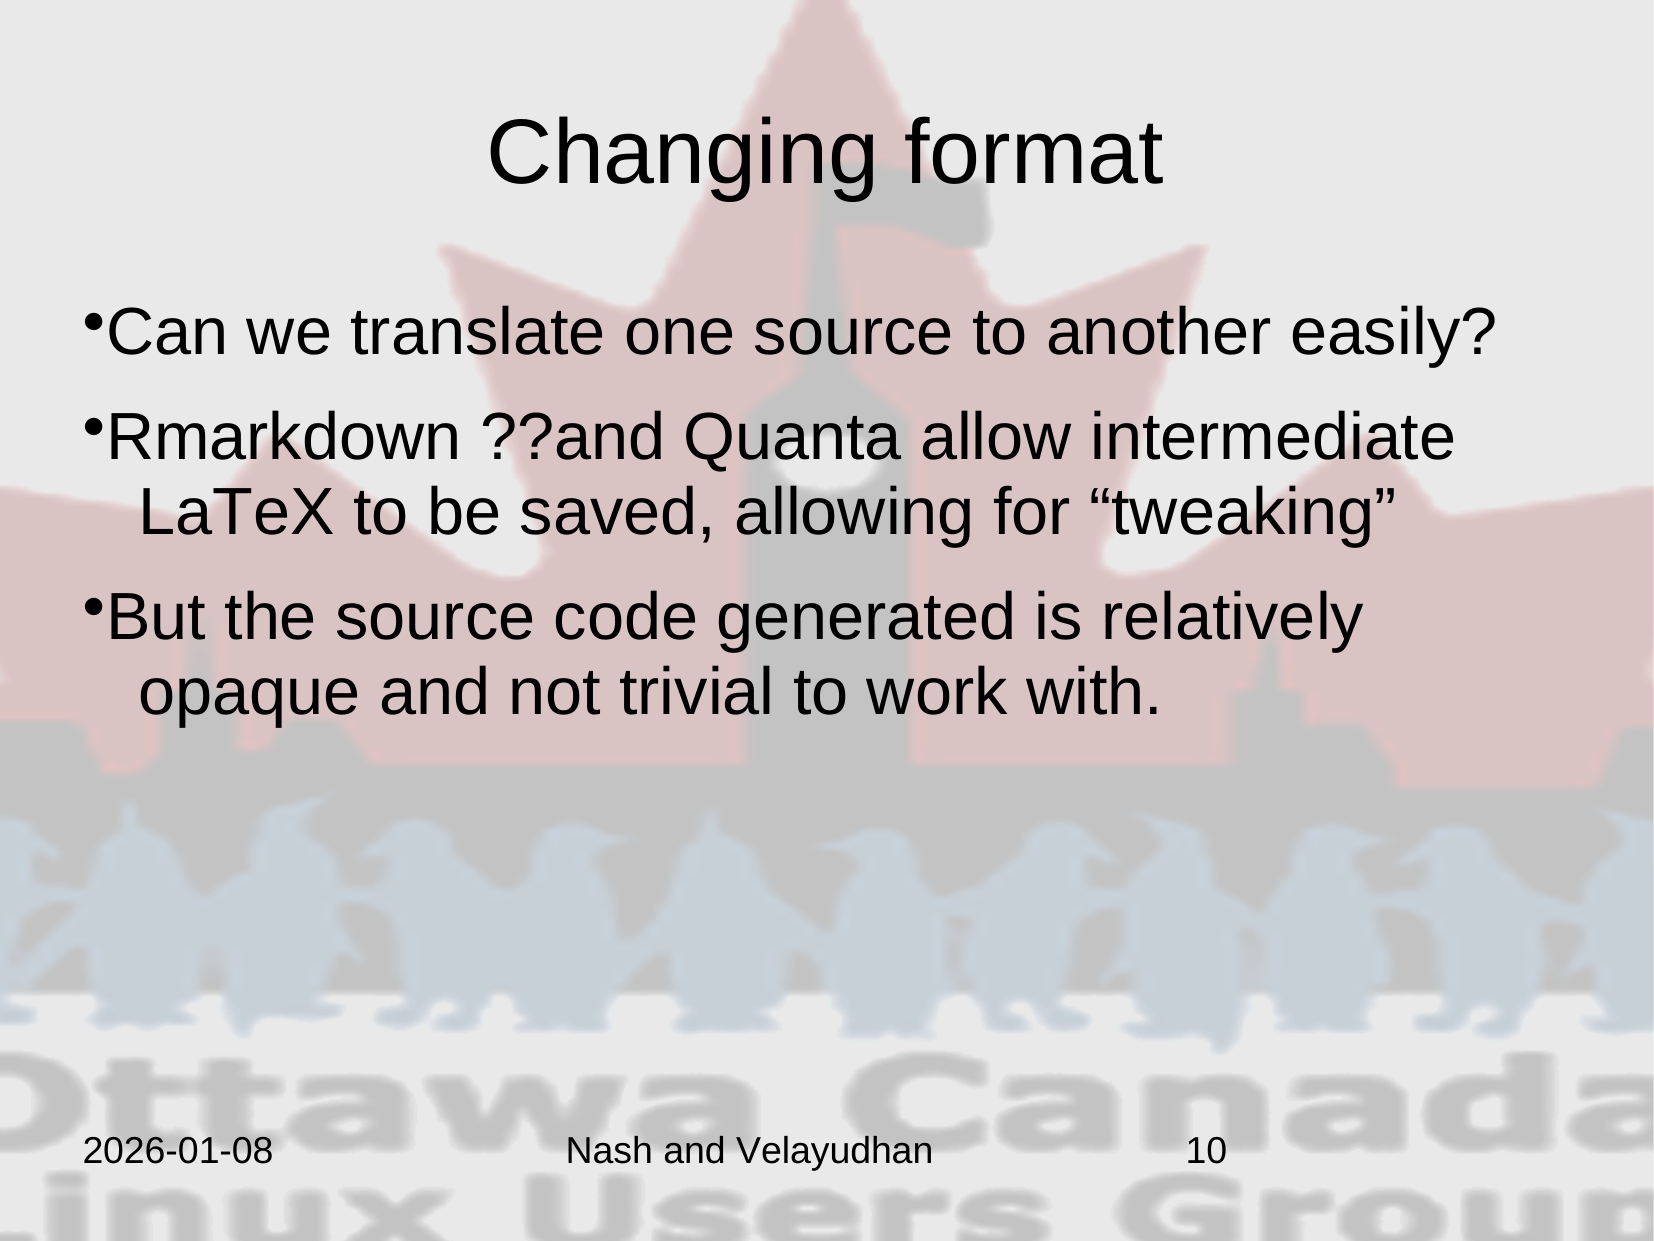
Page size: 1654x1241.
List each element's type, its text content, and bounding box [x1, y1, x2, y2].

title Changing format [82, 49, 1570, 256]
picture [0, 0, 1654, 1241]
list Can we translate one source to another easily? Rmarkdown ??and Quanta allow intermediate LaTeX to be saved, allowing for “tweaking” But the source code generated is relatively opaque and not trivial to work with. [82, 290, 1570, 1009]
